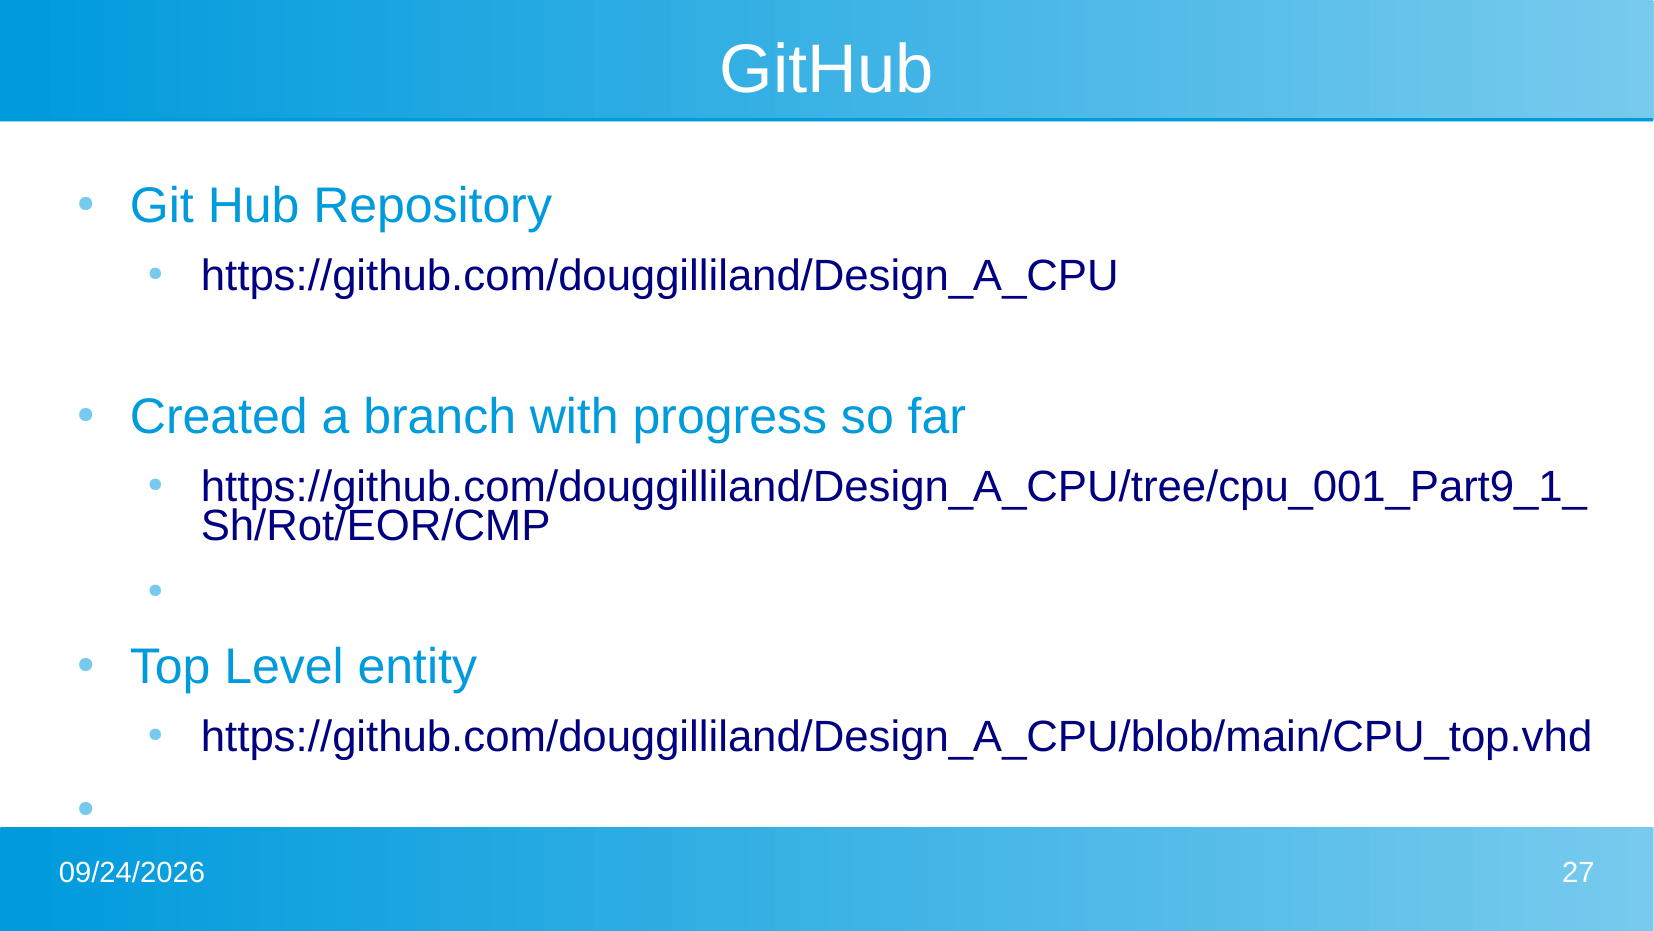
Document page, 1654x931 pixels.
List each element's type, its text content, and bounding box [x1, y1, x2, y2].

title GitHub [59, 29, 1595, 108]
list Git Hub Repository https://github.com/douggilliland/Design_A_CPU Created a branch with progress so far https://github.com/douggilliland/Design_A_CPU/tree/cpu_001_Part9_1_Sh/Rot/EOR/CMP Top Level entity https://github.com/douggilliland/Design_A_CPU/blob/main/CPU_top.vhd [59, 177, 1595, 768]
